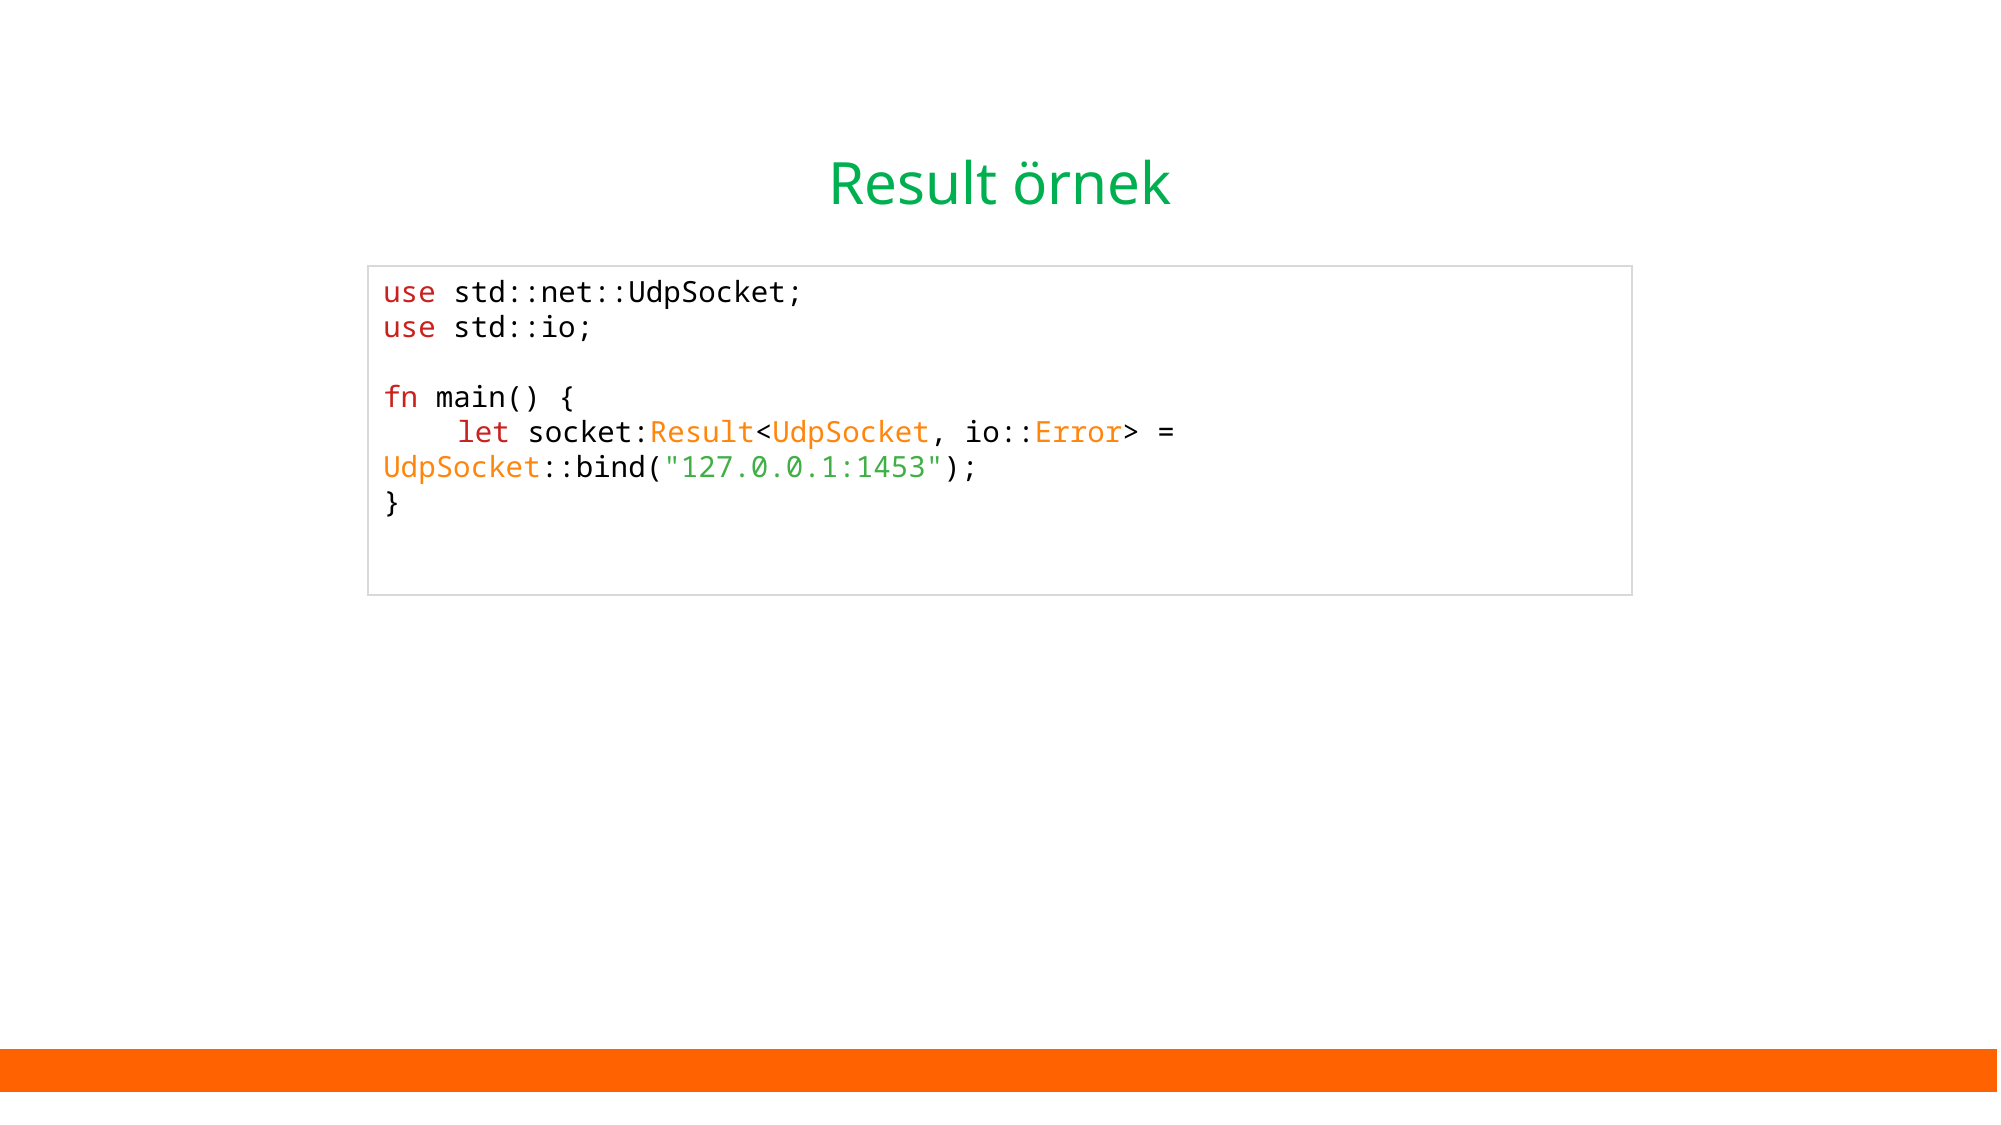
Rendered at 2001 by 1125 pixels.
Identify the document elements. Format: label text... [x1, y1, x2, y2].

text_box [0, 1049, 1997, 1092]
list Result örnek [420, 146, 1580, 237]
text_box use std::net::UdpSocket; use std::io; fn main() { let socket:Result<UdpSocket, io::Error> = UdpSocket::bind("127.0.0.1:1453"); } [368, 265, 1632, 596]
